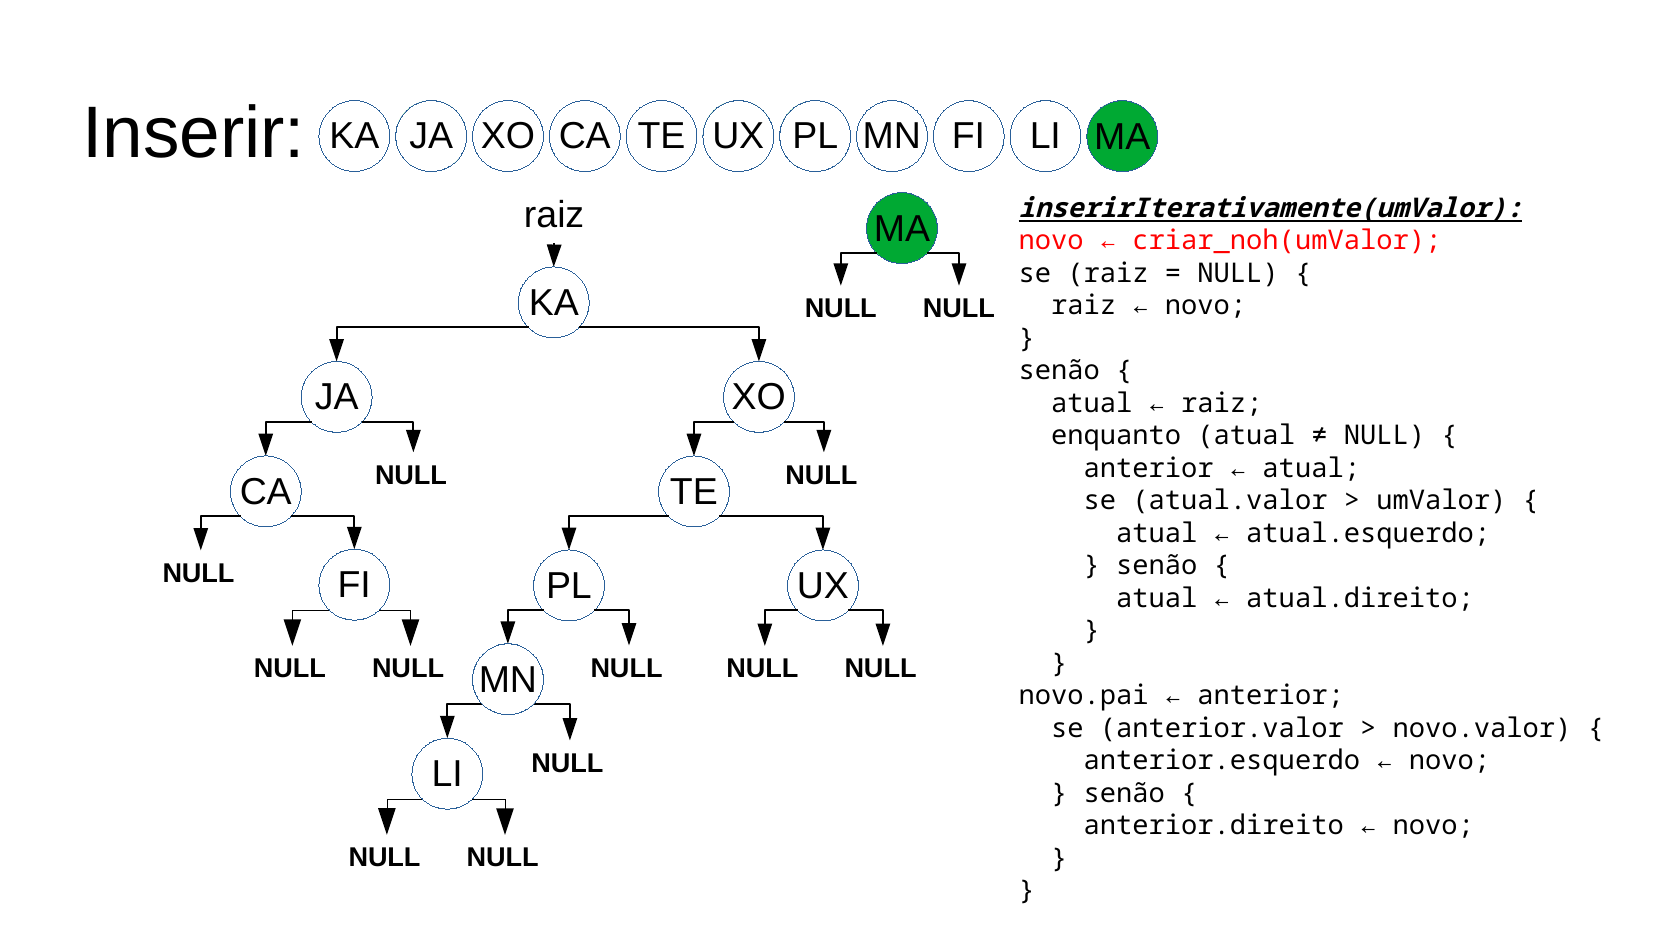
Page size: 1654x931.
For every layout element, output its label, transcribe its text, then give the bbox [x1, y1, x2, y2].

text_box FI [318, 549, 390, 621]
text_box UX [702, 100, 774, 172]
text_box JA [395, 100, 467, 172]
text_box NULL [360, 452, 467, 498]
text_box raiz [509, 186, 600, 244]
text_box JA [301, 361, 373, 433]
text_box NULL [575, 645, 683, 691]
text_box [744, 118, 786, 212]
text_box NULL [790, 285, 892, 331]
text_box NULL [829, 645, 937, 691]
text_box KA [518, 266, 590, 338]
text_box FI [933, 100, 1005, 172]
text_box LI [1010, 100, 1081, 172]
text_box NULL [239, 645, 346, 691]
text_box XO [723, 361, 795, 433]
text_box [1051, 437, 1134, 508]
text_box NULL [711, 645, 818, 691]
text_box LI [411, 738, 483, 810]
text_box MN [472, 643, 544, 715]
text_box UX [787, 549, 859, 621]
text_box NULL [770, 452, 878, 498]
text_box TE [658, 455, 730, 527]
text_box CA [230, 455, 302, 527]
title Inserir: [82, 54, 1571, 211]
text_box NULL [908, 285, 1010, 331]
text_box MA [866, 192, 938, 264]
text_box CA [549, 100, 621, 172]
text_box PL [779, 100, 851, 172]
text_box KA [318, 100, 390, 172]
text_box NULL [516, 740, 624, 786]
text_box NULL [147, 550, 254, 596]
text_box NULL [451, 834, 559, 880]
text_box MN [856, 100, 928, 172]
text_box MA [1086, 100, 1158, 172]
text_box inserirIterativamente(umValor): novo ← criar_noh(umValor); se (raiz = NULL) { raiz ← novo; } senão { atual ← raiz; enquanto (atual ≠ NULL) { anterior ← atual; se (atual.valor > umValor) { atual ← atual.esquerdo; } senão { atual ← atual.direito; } } novo.pai ← anterior; se (anterior.valor > novo.valor) { anterior.esquerdo ← novo; } senão { anterior.direito ← novo; } } [1003, 182, 1654, 931]
text_box TE [626, 100, 697, 172]
text_box PL [533, 549, 605, 621]
text_box XO [472, 100, 544, 172]
text_box NULL [357, 645, 464, 691]
text_box NULL [333, 834, 441, 880]
